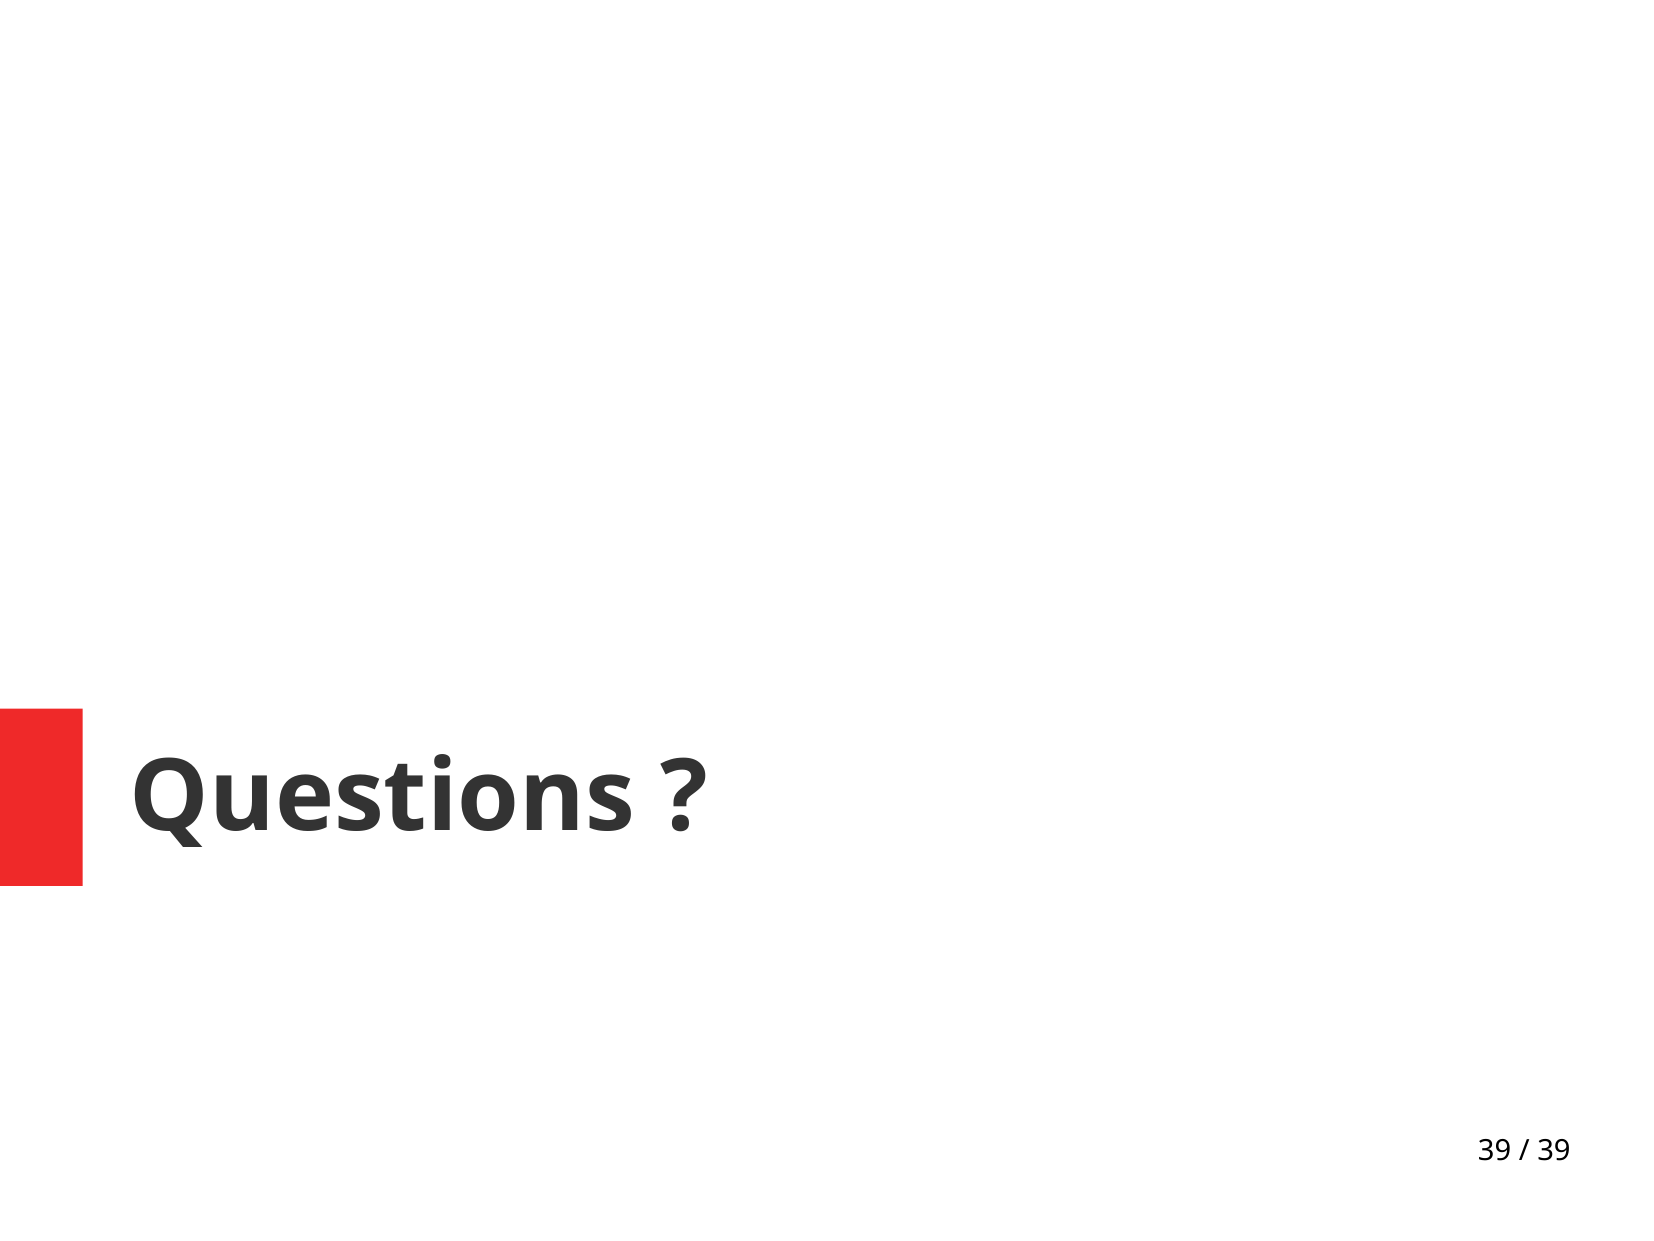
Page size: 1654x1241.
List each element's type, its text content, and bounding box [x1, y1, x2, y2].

title Questions ? [129, 673, 1536, 910]
